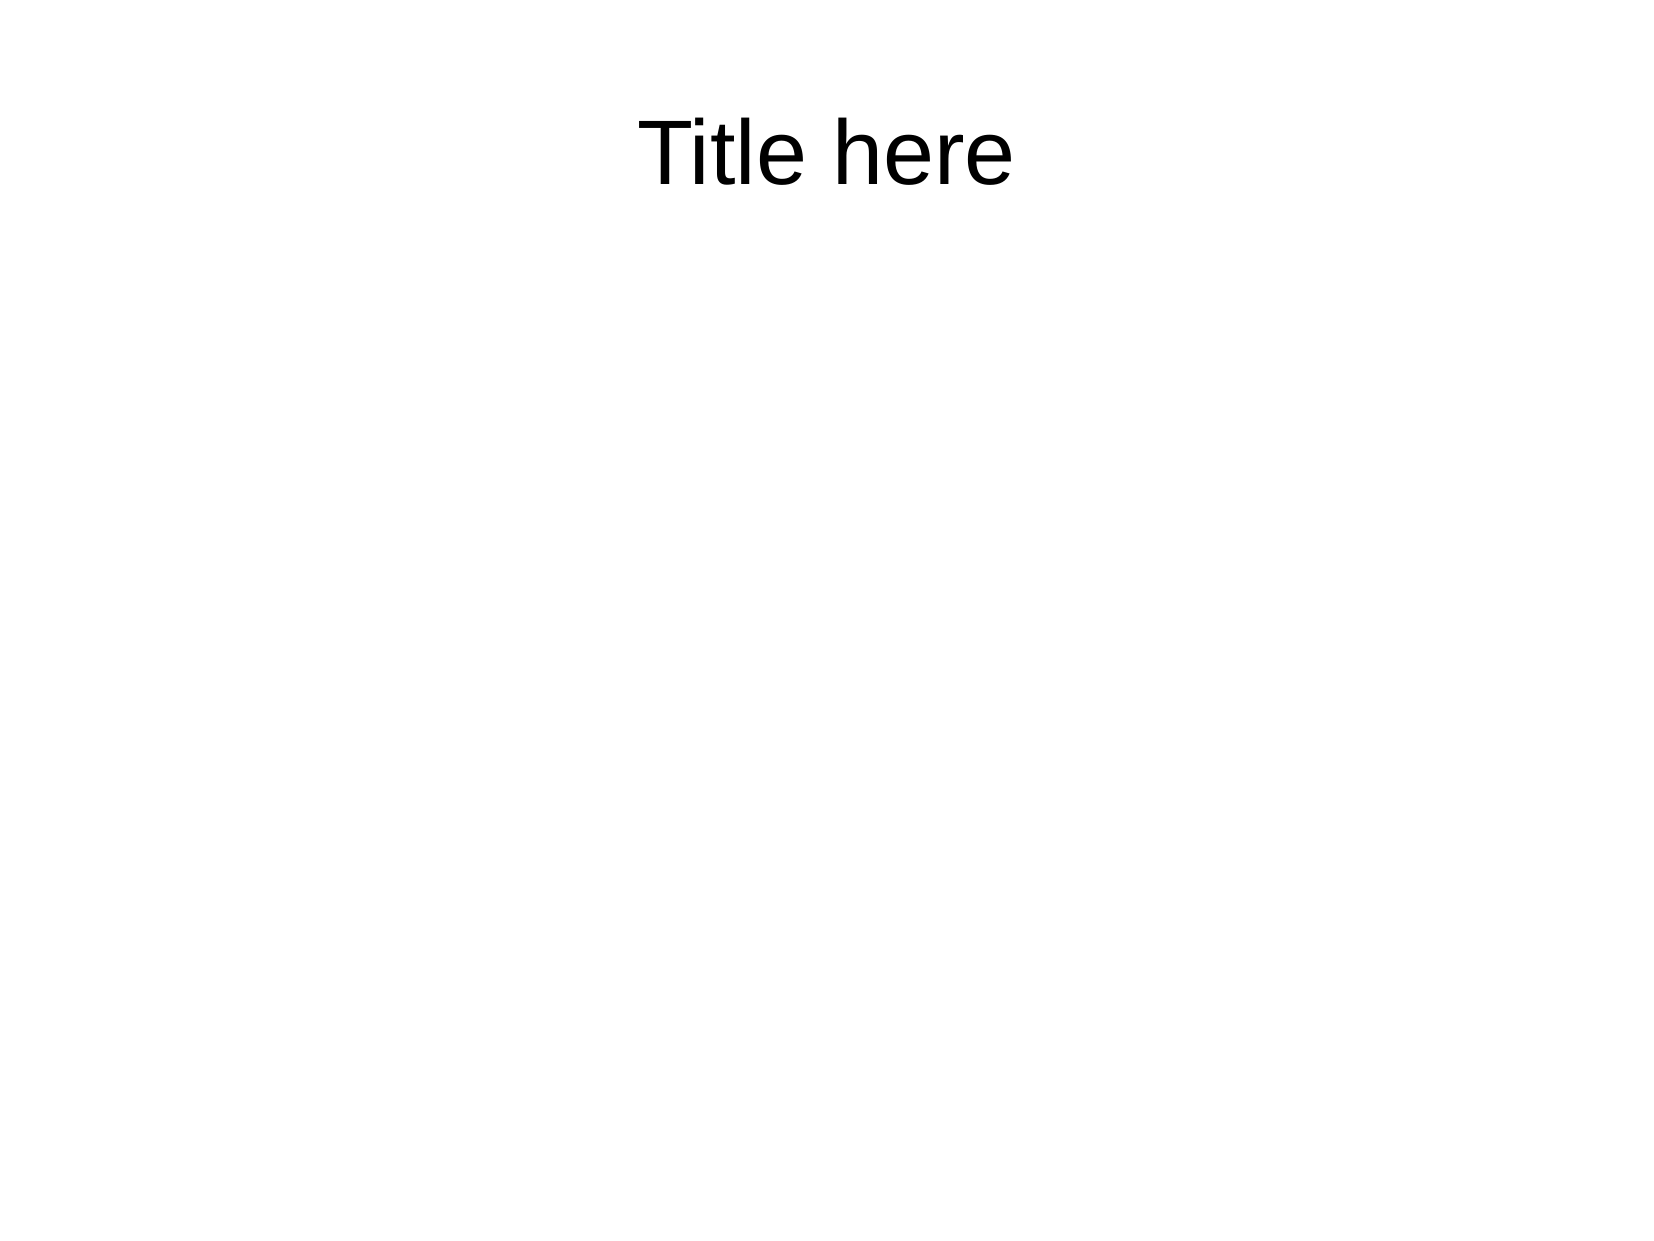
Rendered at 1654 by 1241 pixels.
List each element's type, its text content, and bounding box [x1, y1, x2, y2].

title Title here [82, 49, 1571, 257]
